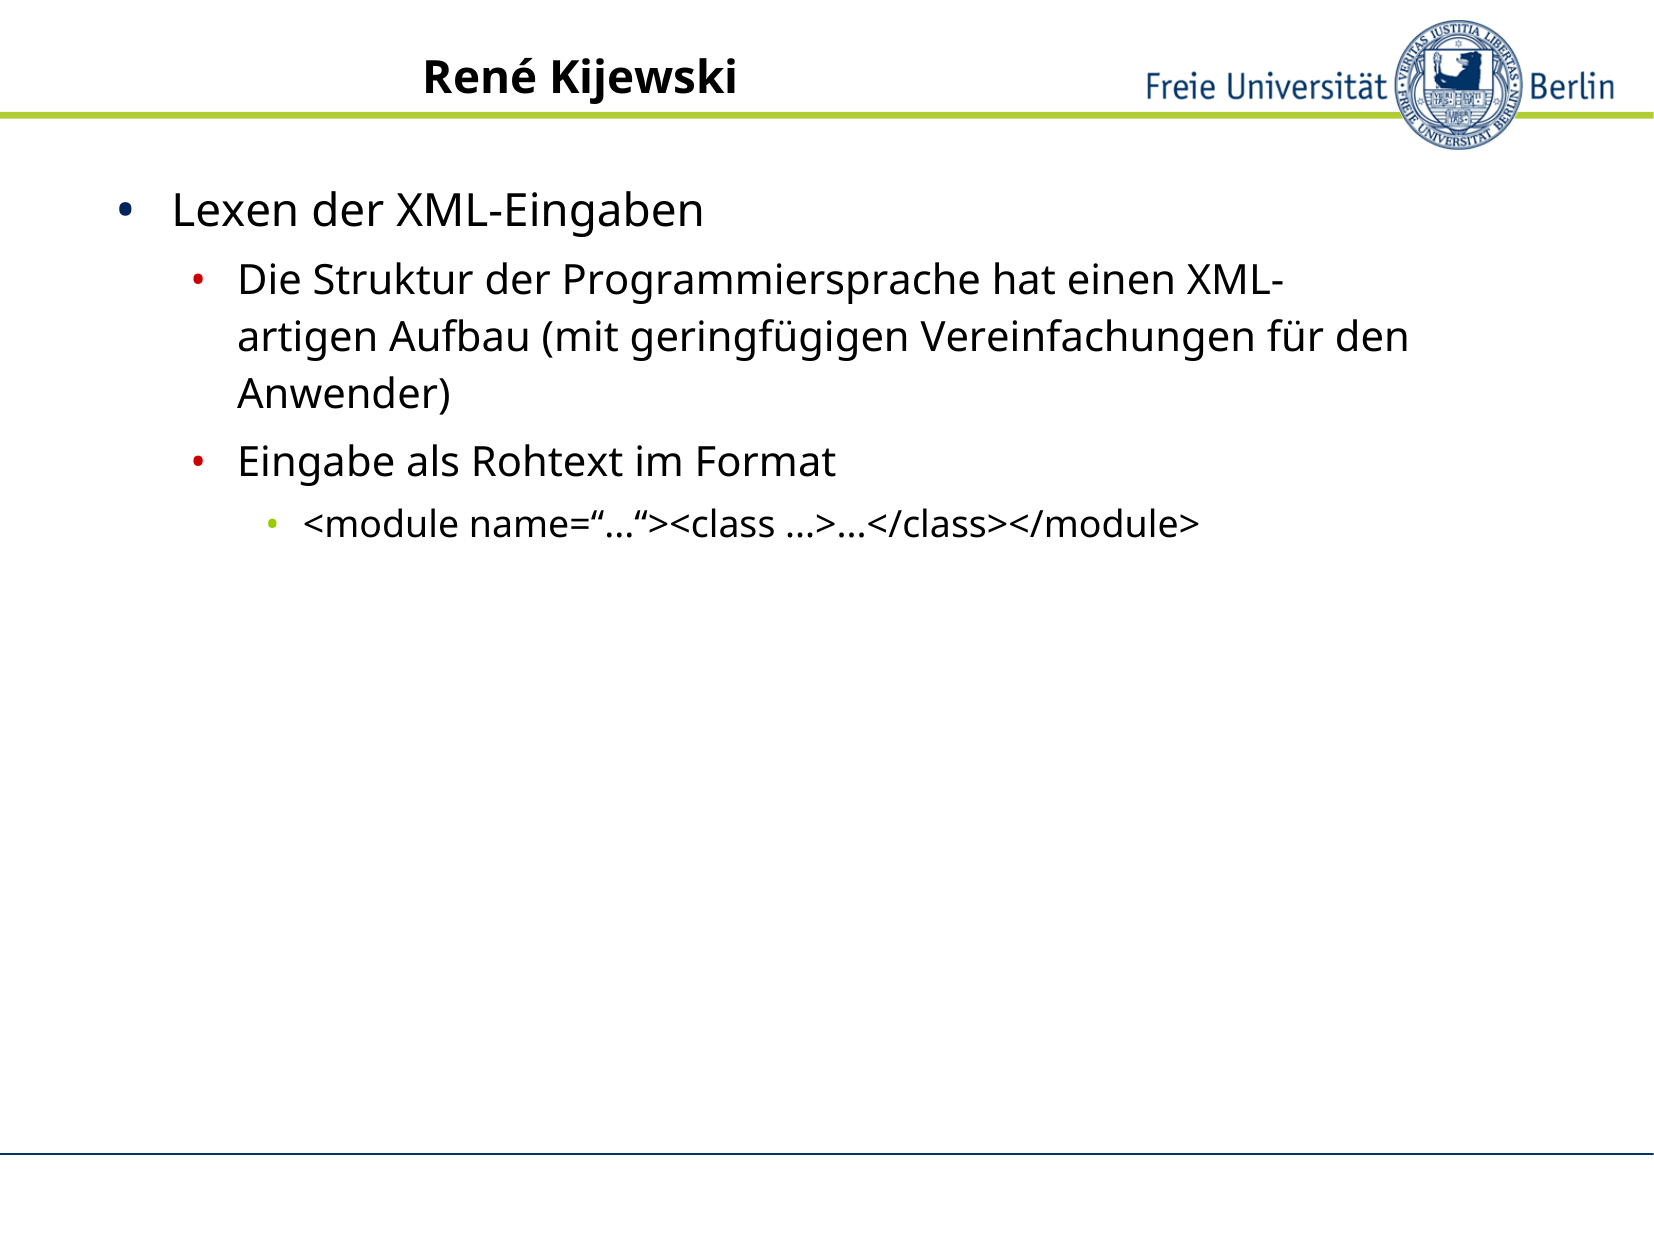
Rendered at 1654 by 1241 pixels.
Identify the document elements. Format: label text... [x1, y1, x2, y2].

list Lexen der XML-Eingaben Die Struktur der Programmiersprache hat einen XML-artigen Aufbau (mit geringfügigen Vereinfachungen für den Anwender) Eingabe als Rohtext im Format <module name=“...“><class ...>...</class></module> [115, 177, 1418, 680]
title René Kijewski [422, 0, 1654, 152]
